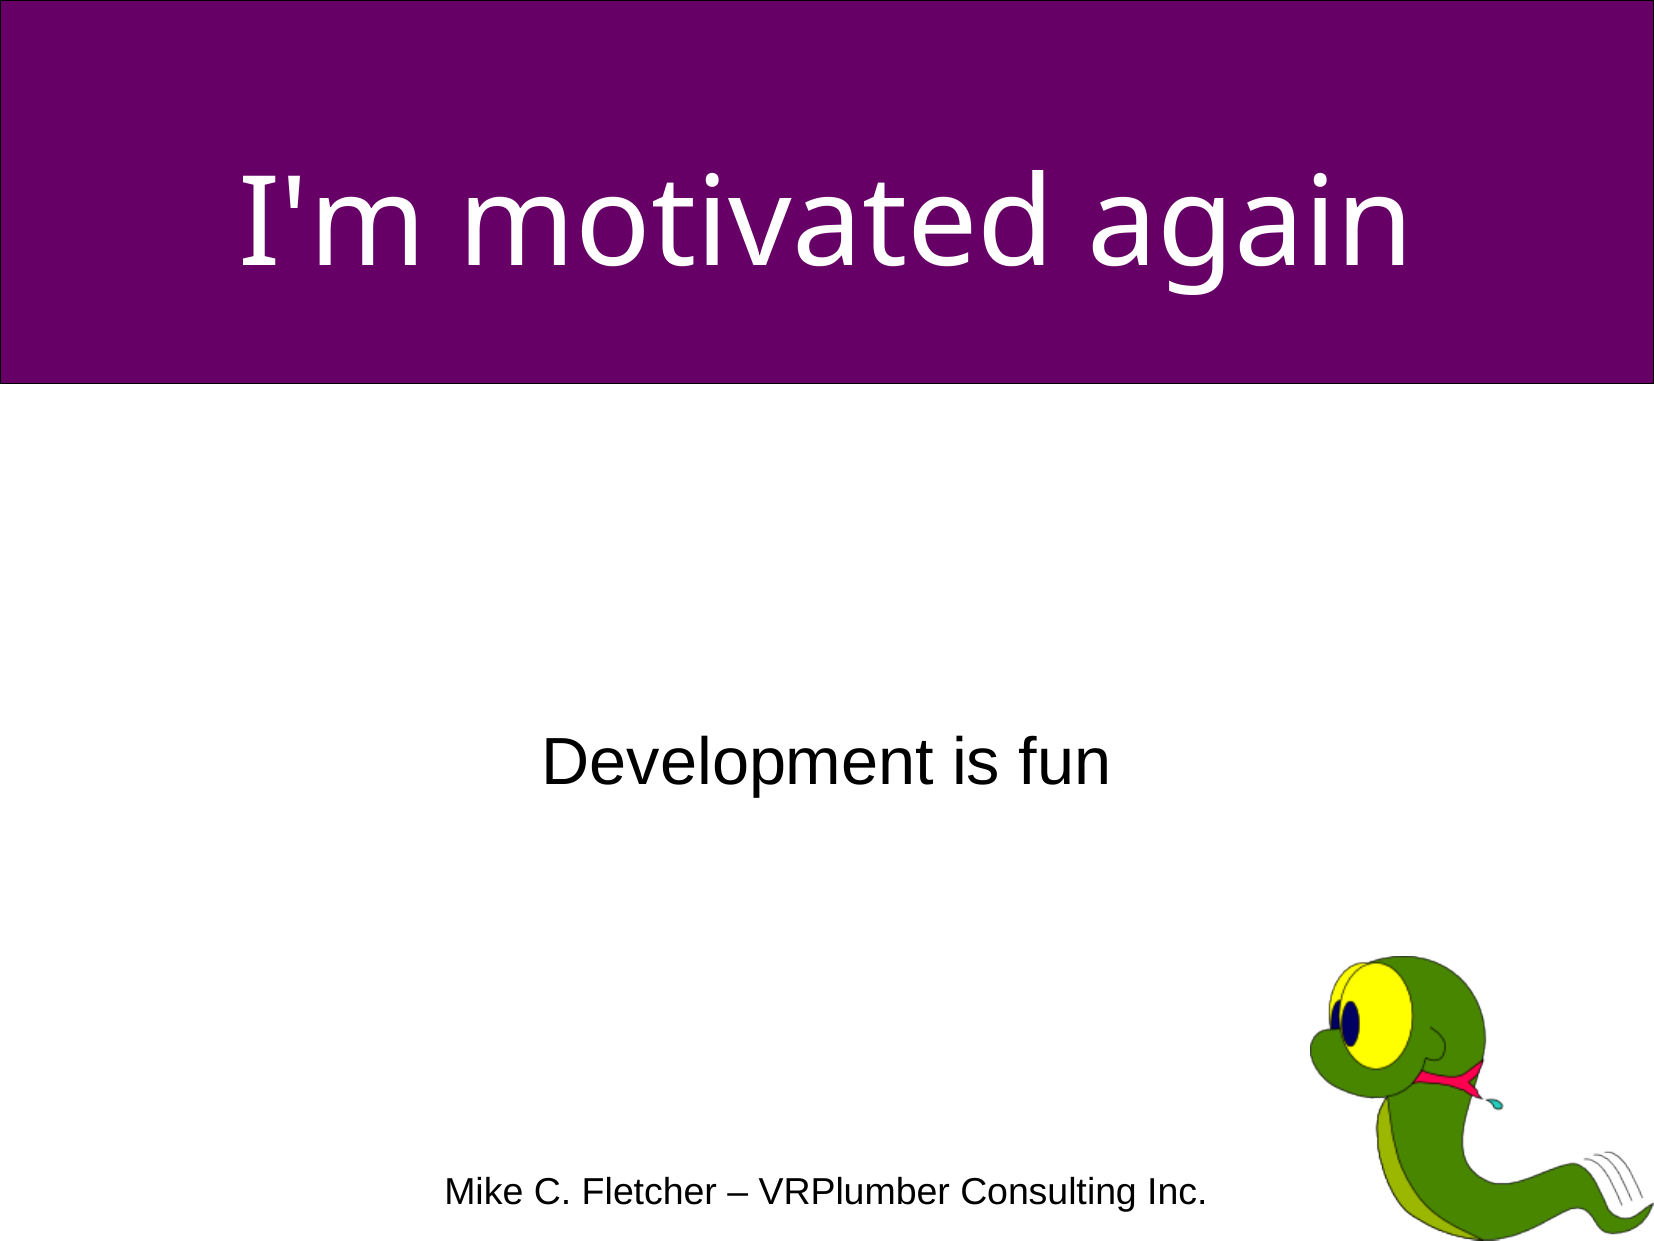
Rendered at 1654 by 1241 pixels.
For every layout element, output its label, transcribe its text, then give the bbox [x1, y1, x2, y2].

picture [1310, 956, 1654, 1241]
subtitle Development is fun [82, 420, 1571, 1102]
title I'm motivated again [82, 56, 1571, 377]
